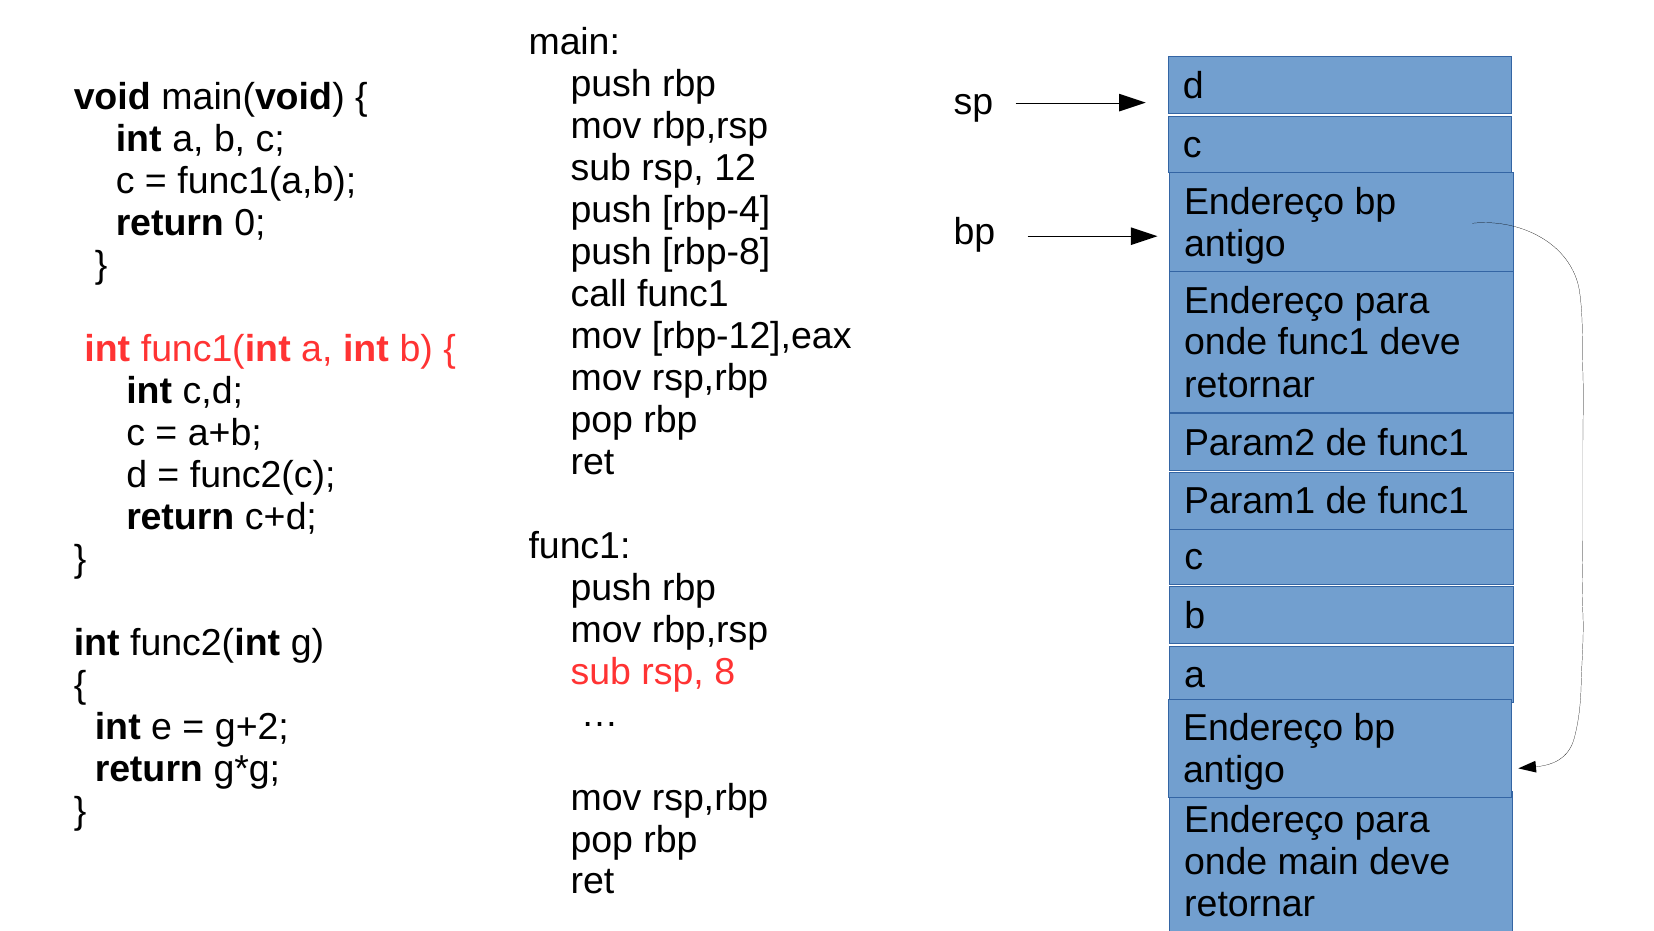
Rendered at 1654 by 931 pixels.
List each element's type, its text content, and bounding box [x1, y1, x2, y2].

text_box Param2 de func1 [1169, 413, 1514, 471]
text_box main: push rbp mov rbp,rsp sub rsp, 12 push [rbp-4] push [rbp-8] call func1 mov [rbp-12],eax mov rsp,rbp pop rbp ret func1: push rbp mov rbp,rsp sub rsp, 8 … mov rsp,rbp pop rbp ret [513, 12, 939, 910]
text_box a [1169, 646, 1514, 703]
text_box void main(void) { int a, b, c; c = func1(a,b); return 0; } int func1(int a, int b) { int c,d; c = a+b; d = func2(c); return c+d; } int func2(int g) { int e = g+2; return g*g; } [59, 67, 485, 839]
text_box Endereço bp antigo [1168, 699, 1512, 798]
text_box c [1168, 116, 1512, 173]
text_box Endereço para onde main deve retornar [1169, 791, 1513, 931]
text_box Param1 de func1 [1169, 472, 1514, 530]
text_box sp [939, 73, 1009, 130]
text_box c [1169, 530, 1514, 585]
text_box b [1169, 586, 1514, 644]
text_box Endereço bp antigo [1169, 172, 1514, 272]
text_box Endereço para onde func1 deve retornar [1169, 272, 1514, 413]
text_box bp [939, 203, 1011, 260]
text_box d [1168, 56, 1512, 114]
